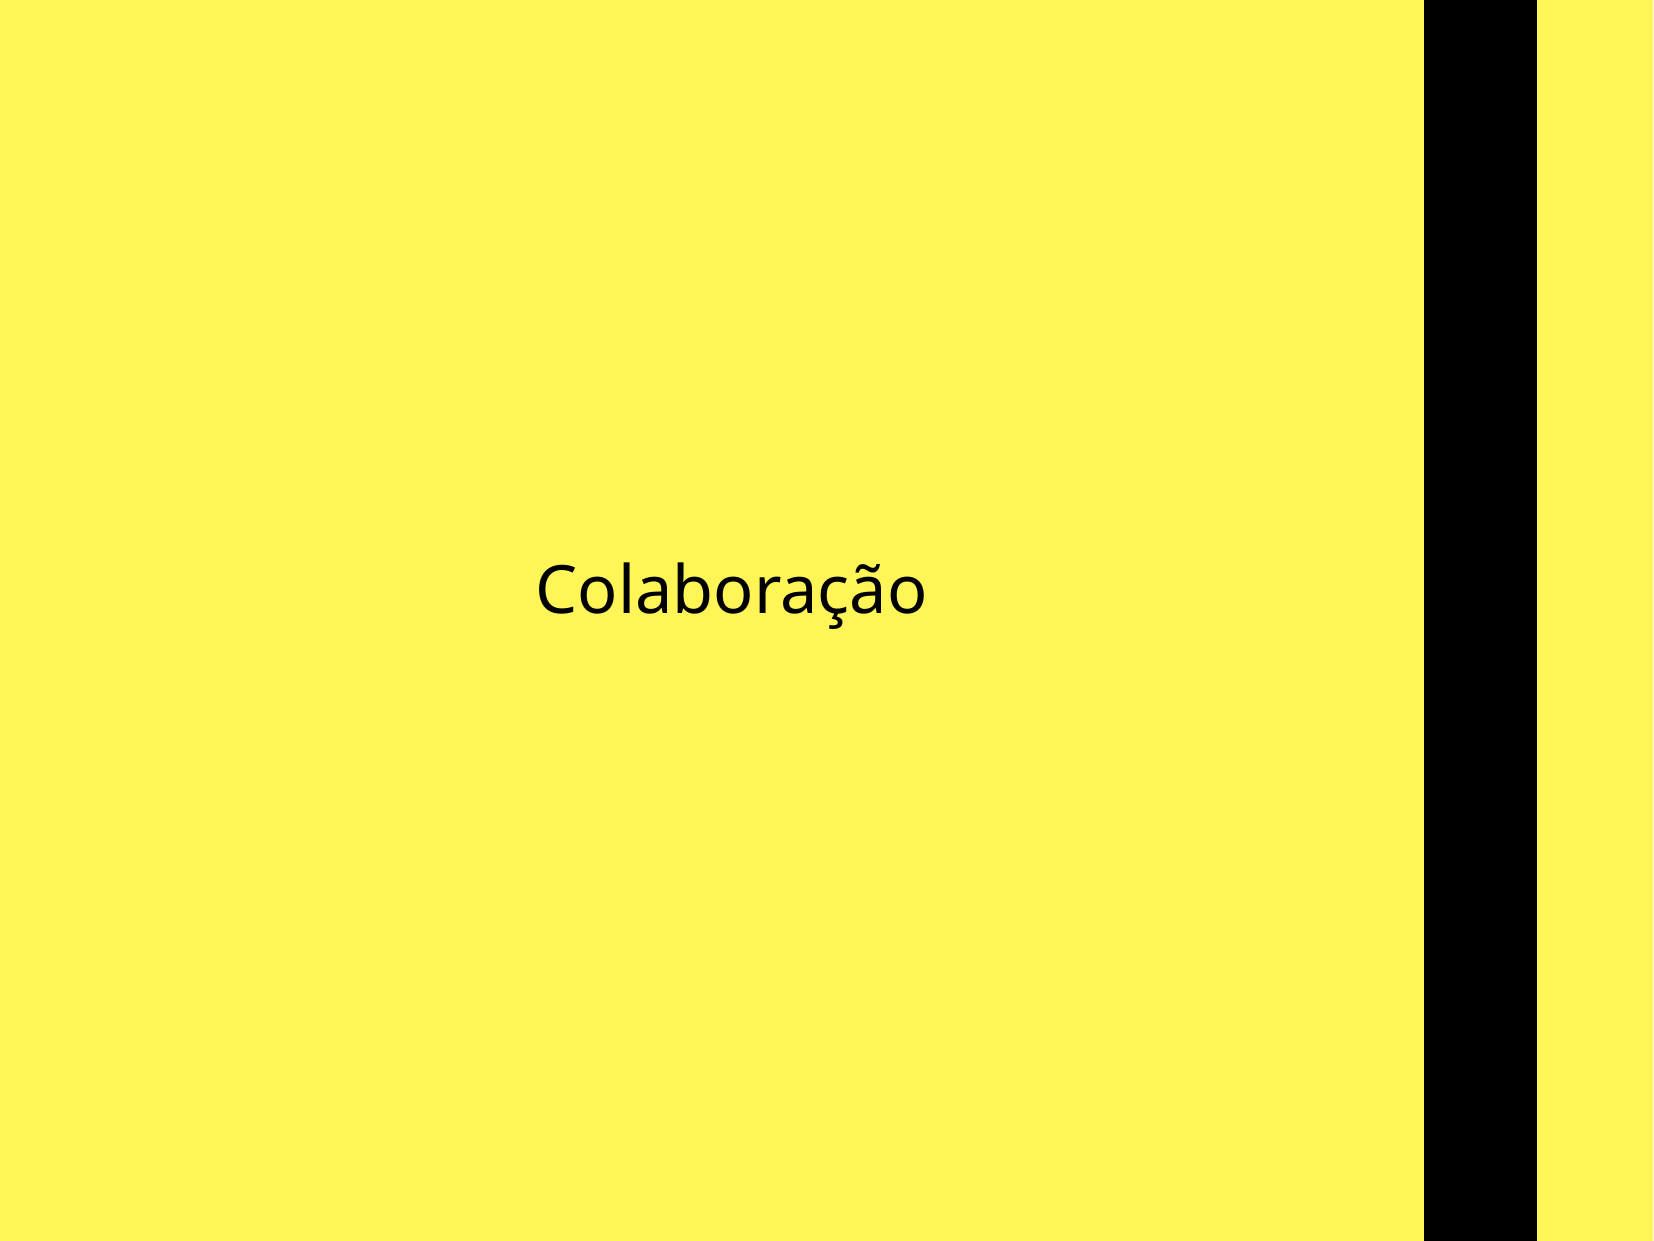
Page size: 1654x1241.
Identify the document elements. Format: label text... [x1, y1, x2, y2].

picture [0, 0, 1424, 1241]
picture [1537, 0, 1654, 1241]
subtitle Colaboração [76, 178, 1388, 997]
